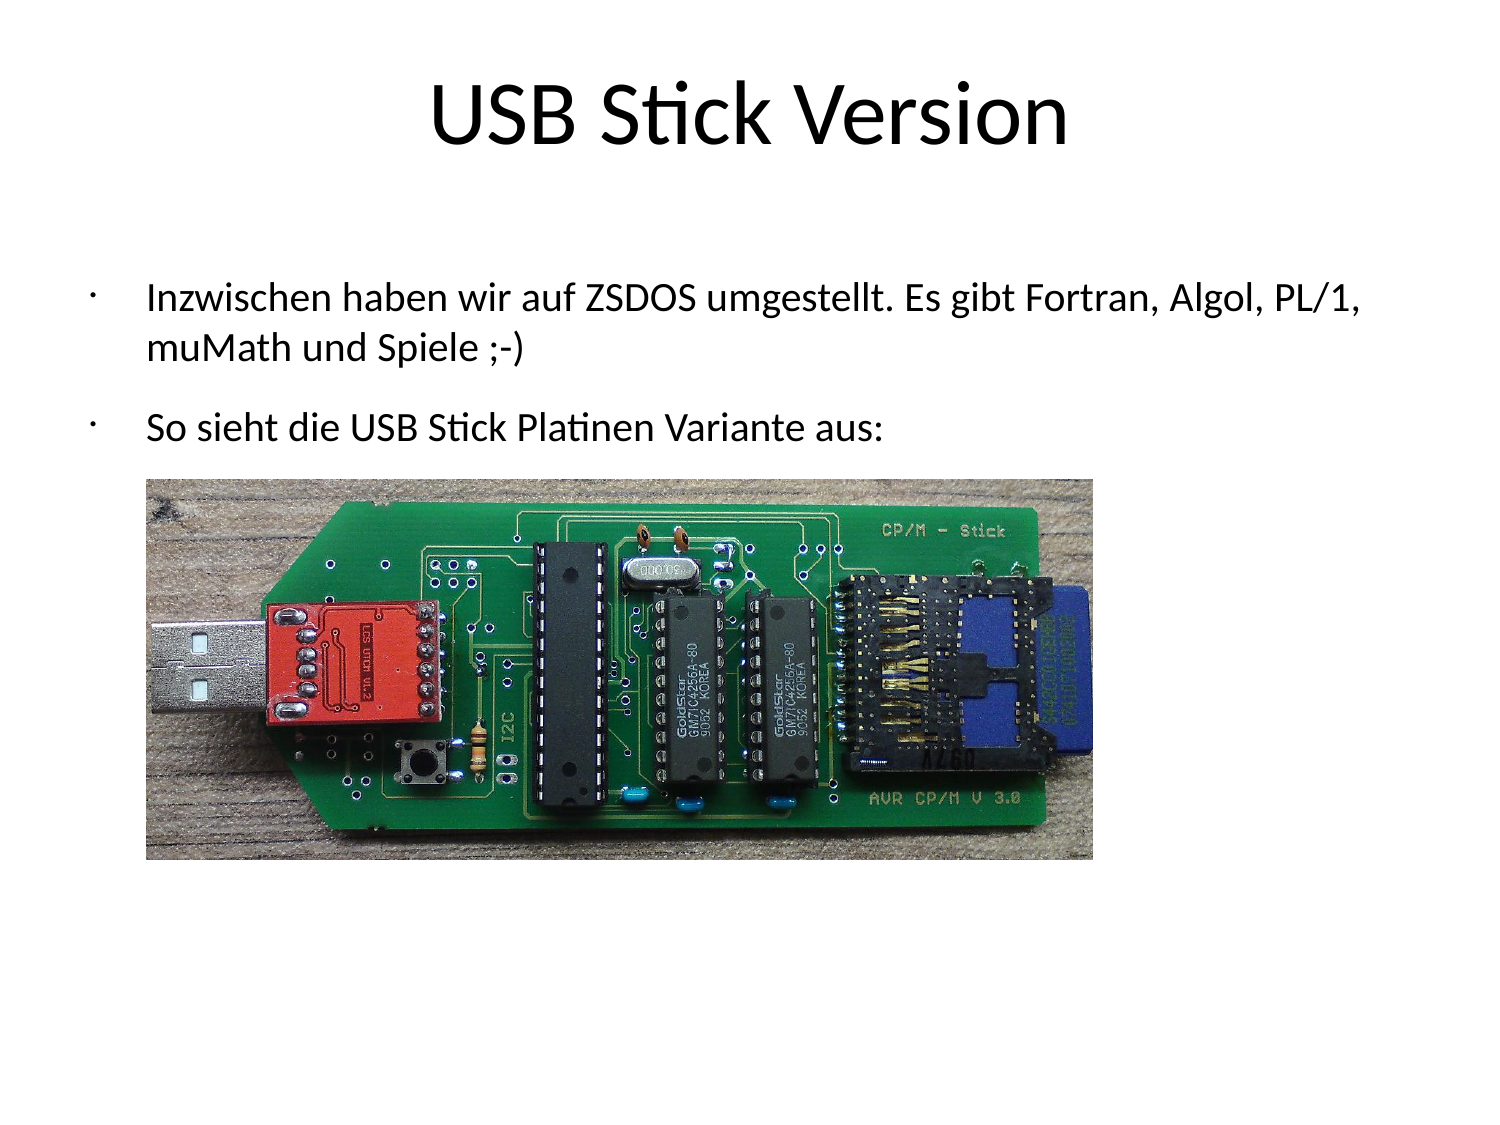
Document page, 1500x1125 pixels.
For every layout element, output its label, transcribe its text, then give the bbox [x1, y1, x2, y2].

list Inzwischen haben wir auf ZSDOS umgestellt. Es gibt Fortran, Algol, PL/1, muMath und Spiele ;-) So sieht die USB Stick Platinen Variante aus: [75, 262, 1425, 1005]
picture [146, 479, 1093, 860]
title USB Stick Version [75, 45, 1425, 233]
